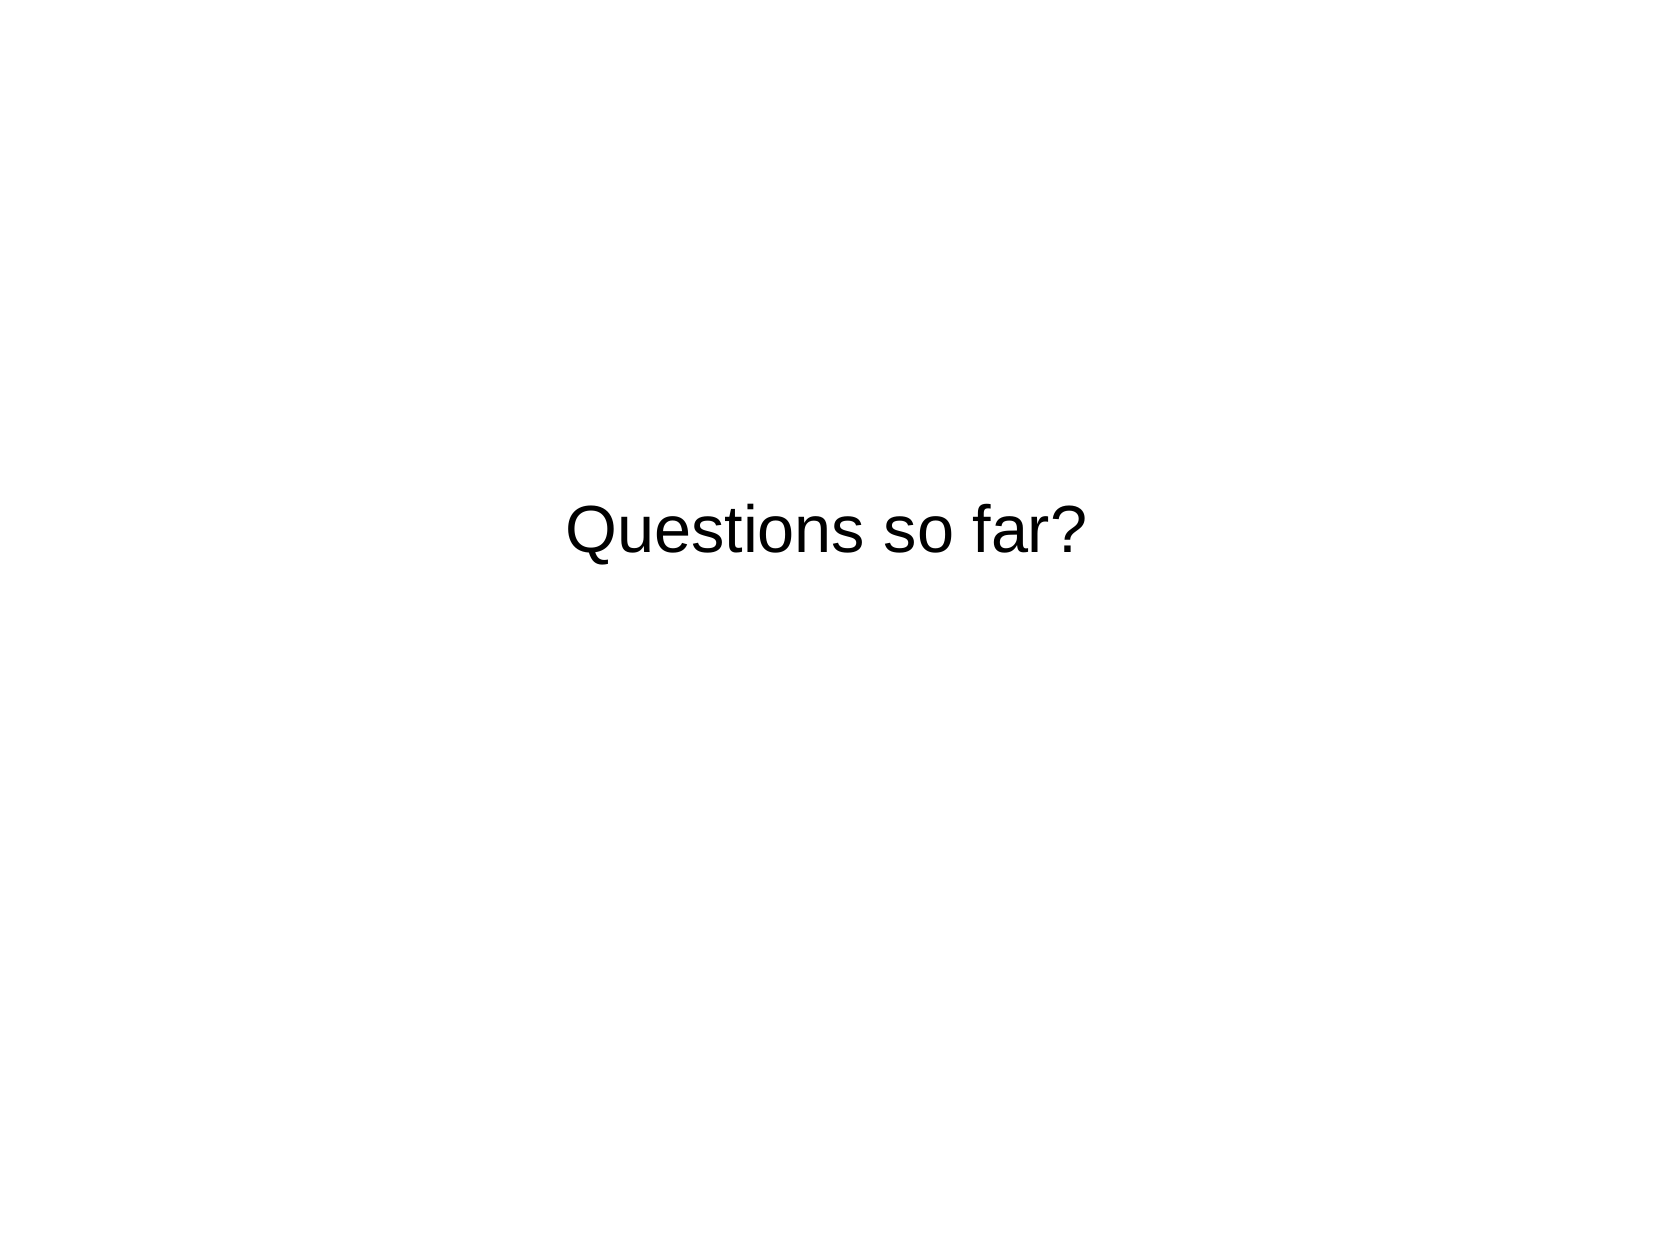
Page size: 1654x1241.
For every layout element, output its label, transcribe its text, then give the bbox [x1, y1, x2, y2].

subtitle Questions so far? [82, 49, 1571, 1010]
